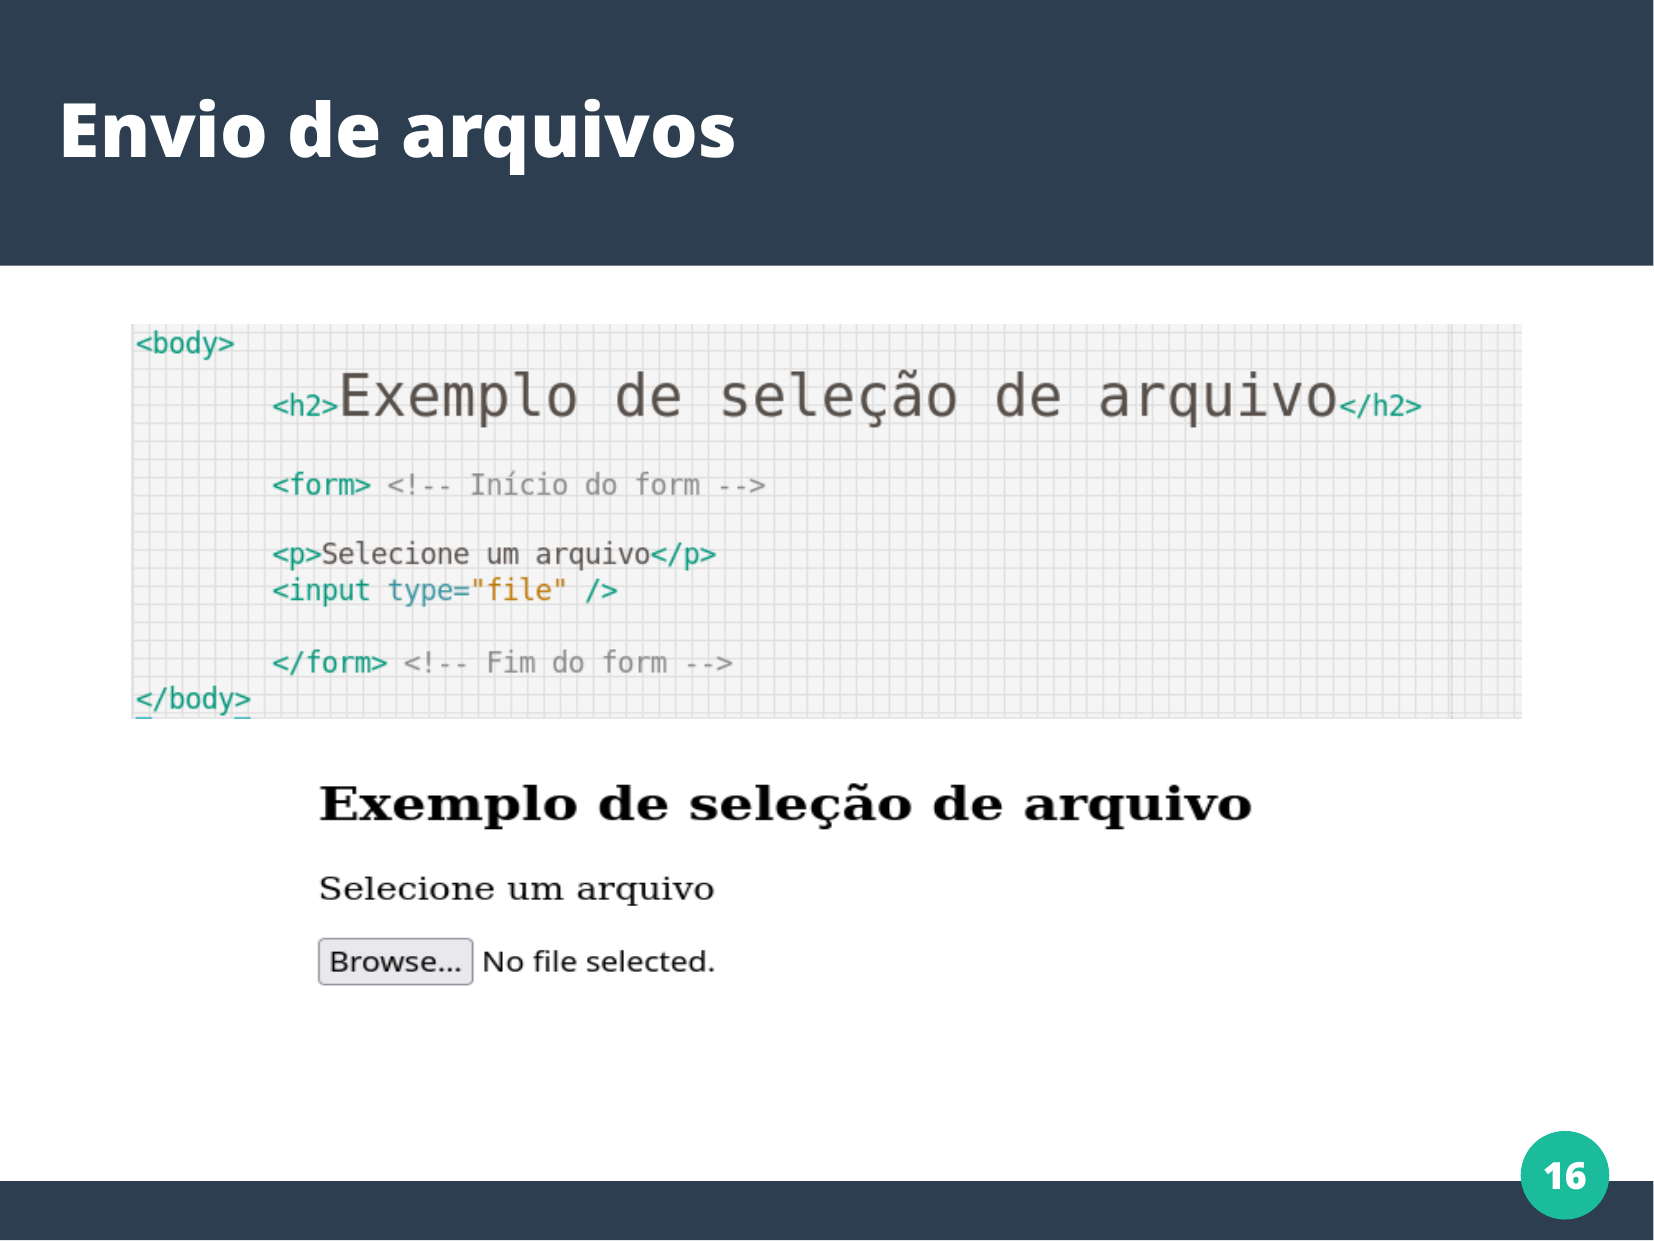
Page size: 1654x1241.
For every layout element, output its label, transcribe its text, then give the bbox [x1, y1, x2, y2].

title Envio de arquivos [59, 49, 1595, 207]
picture [304, 756, 1349, 1151]
picture [131, 324, 1522, 720]
